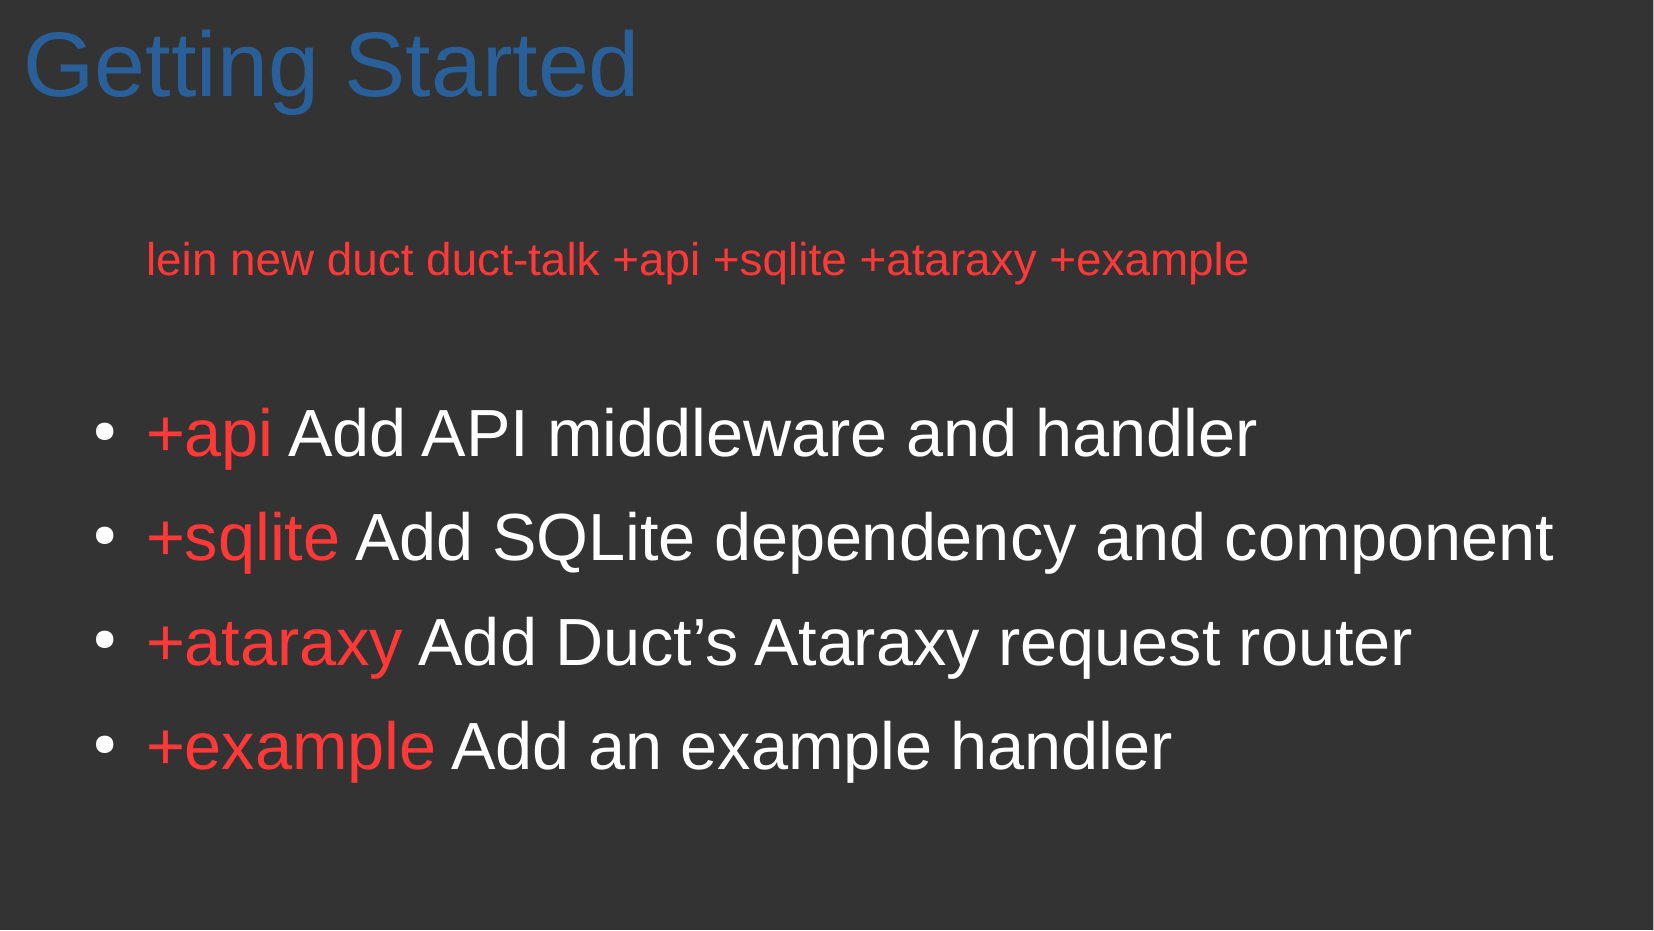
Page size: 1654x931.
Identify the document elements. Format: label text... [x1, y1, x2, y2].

title Getting Started [23, 11, 1589, 119]
list lein new duct duct-talk +api +sqlite +ataraxy +example +api Add API middleware and handler +sqlite Add SQLite dependency and component +ataraxy Add Duct’s Ataraxy request router +example Add an example handler [75, 153, 1564, 851]
